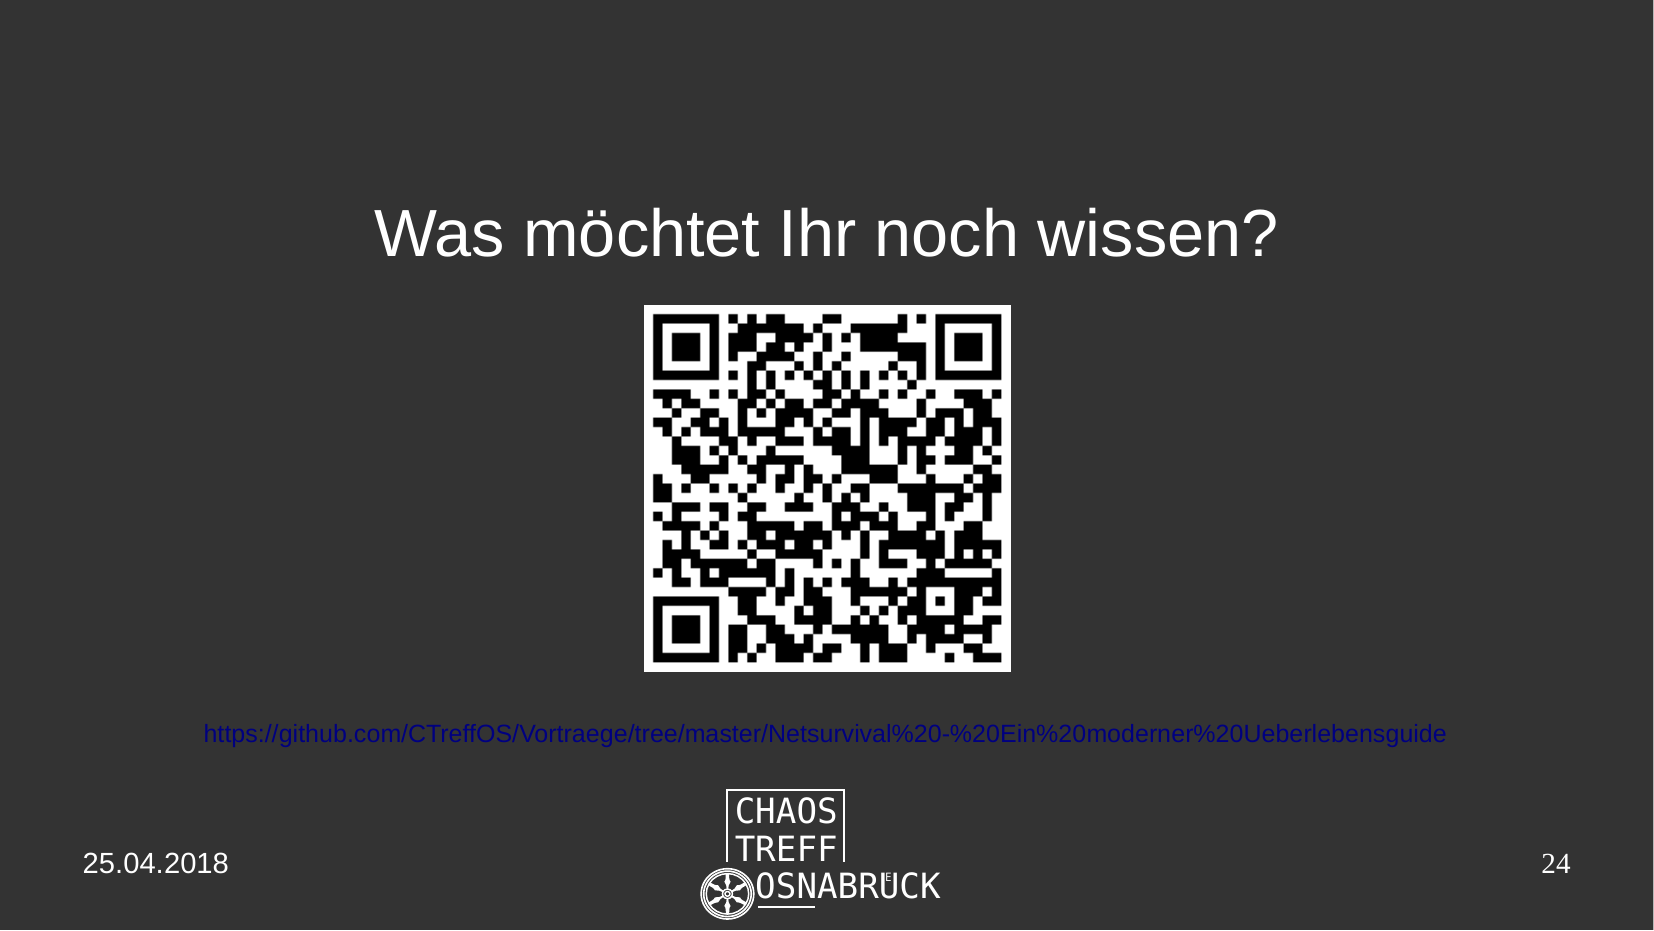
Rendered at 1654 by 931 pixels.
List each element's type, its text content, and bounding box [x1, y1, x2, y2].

subtitle Was möchtet Ihr noch wissen? https://github.com/CTreffOS/Vortraege/tree/master/Netsurvival%20-%20Ein%20moderner%20Ueberlebensguide [82, 37, 1571, 758]
picture [644, 305, 1011, 672]
